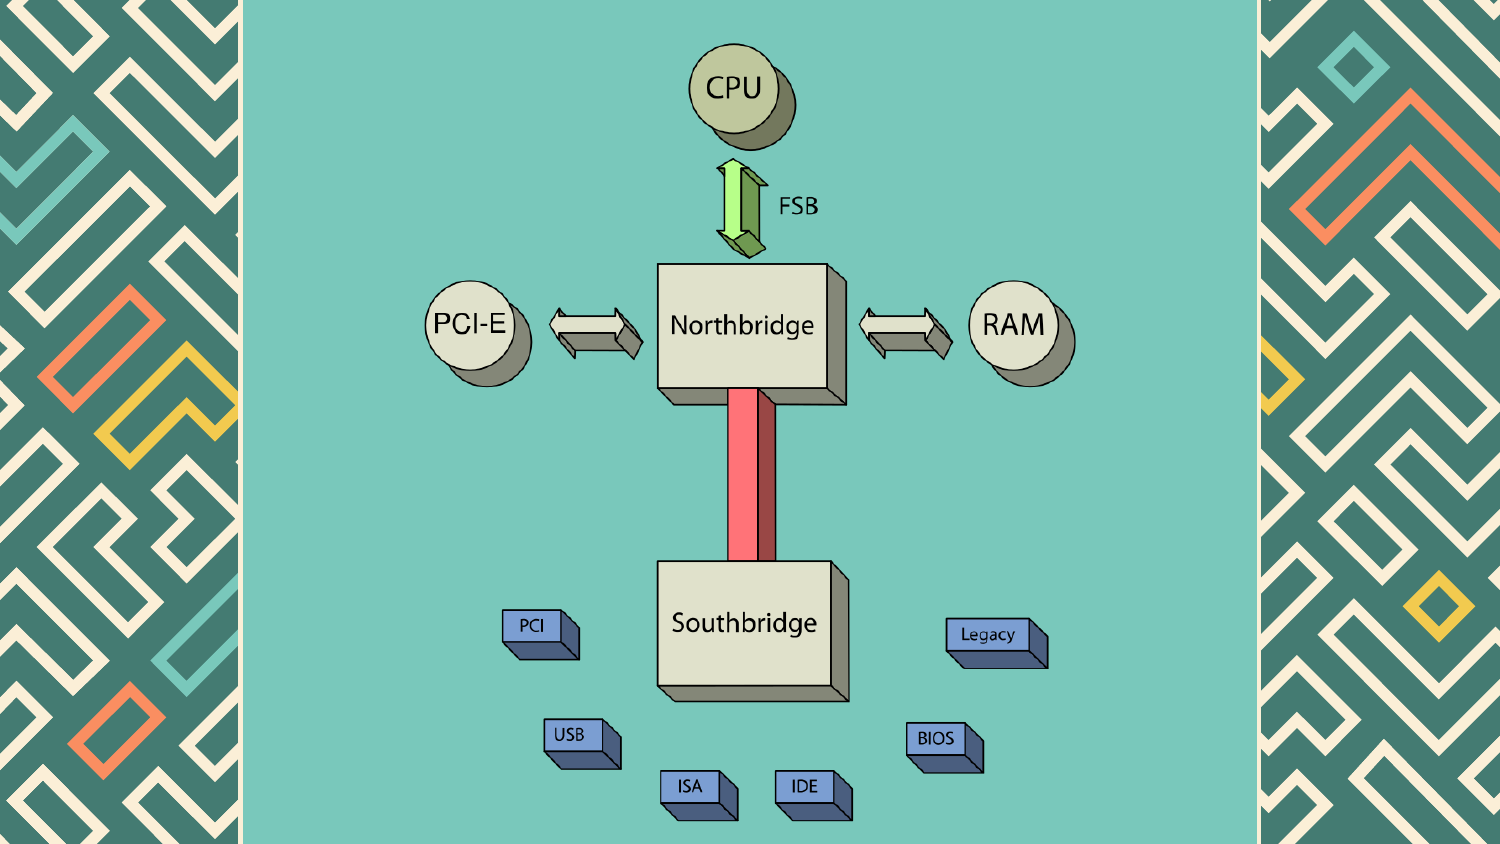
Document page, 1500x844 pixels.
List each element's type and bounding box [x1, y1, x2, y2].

picture [414, 36, 1086, 831]
